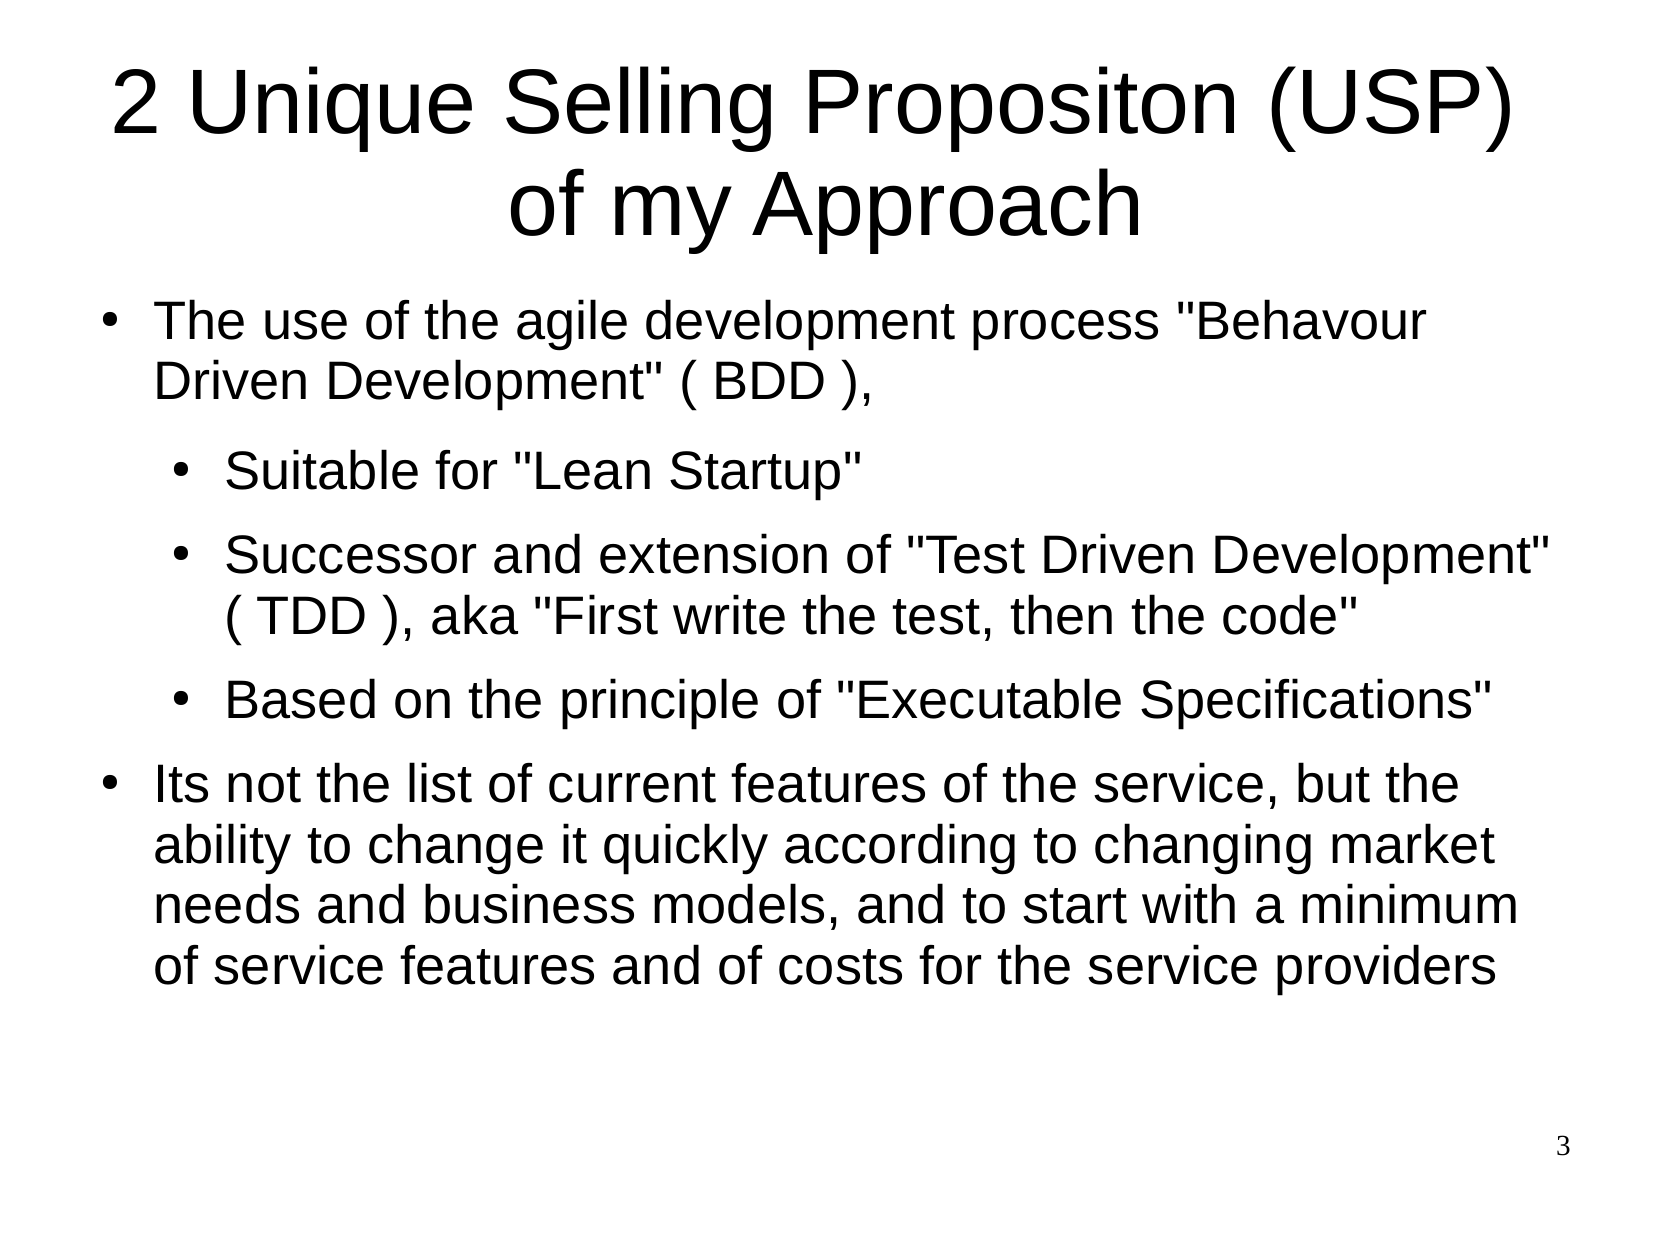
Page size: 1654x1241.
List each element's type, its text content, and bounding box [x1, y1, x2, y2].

title 2 Unique Selling Propositon (USP) of my Approach [82, 49, 1571, 257]
list The use of the agile development process "Behavour Driven Development" ( BDD ), Suitable for "Lean Startup" Successor and extension of "Test Driven Development" ( TDD ), aka "First write the test, then the code" Based on the principle of "Executable Specifications" Its not the list of current features of the service, but the ability to change it quickly according to changing market needs and business models, and to start with a minimum of service features and of costs for the service providers [82, 290, 1571, 1010]
